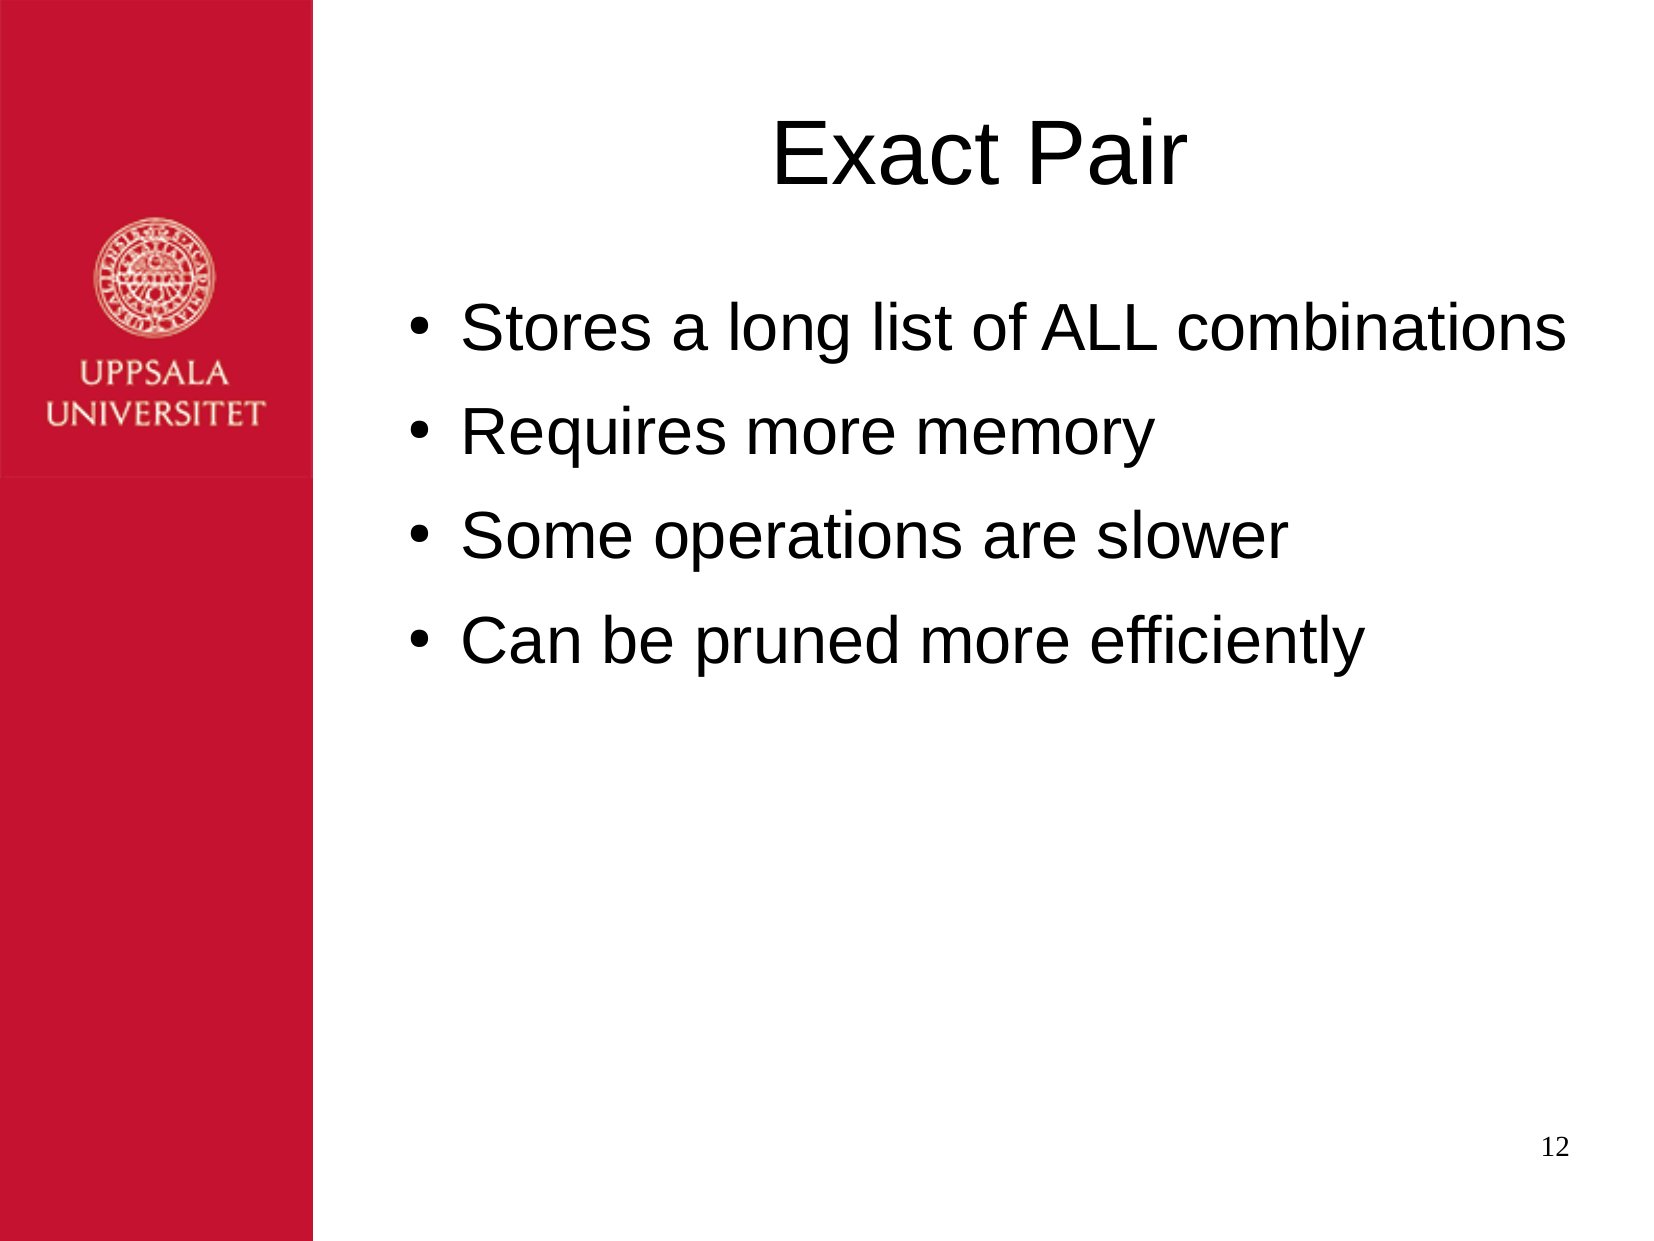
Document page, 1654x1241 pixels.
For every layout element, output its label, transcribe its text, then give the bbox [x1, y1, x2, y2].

list Stores a long list of ALL combinations Requires more memory Some operations are slower Can be pruned more efficiently [390, 290, 1571, 1010]
picture [0, 0, 235, 800]
title Exact Pair [390, 49, 1571, 257]
